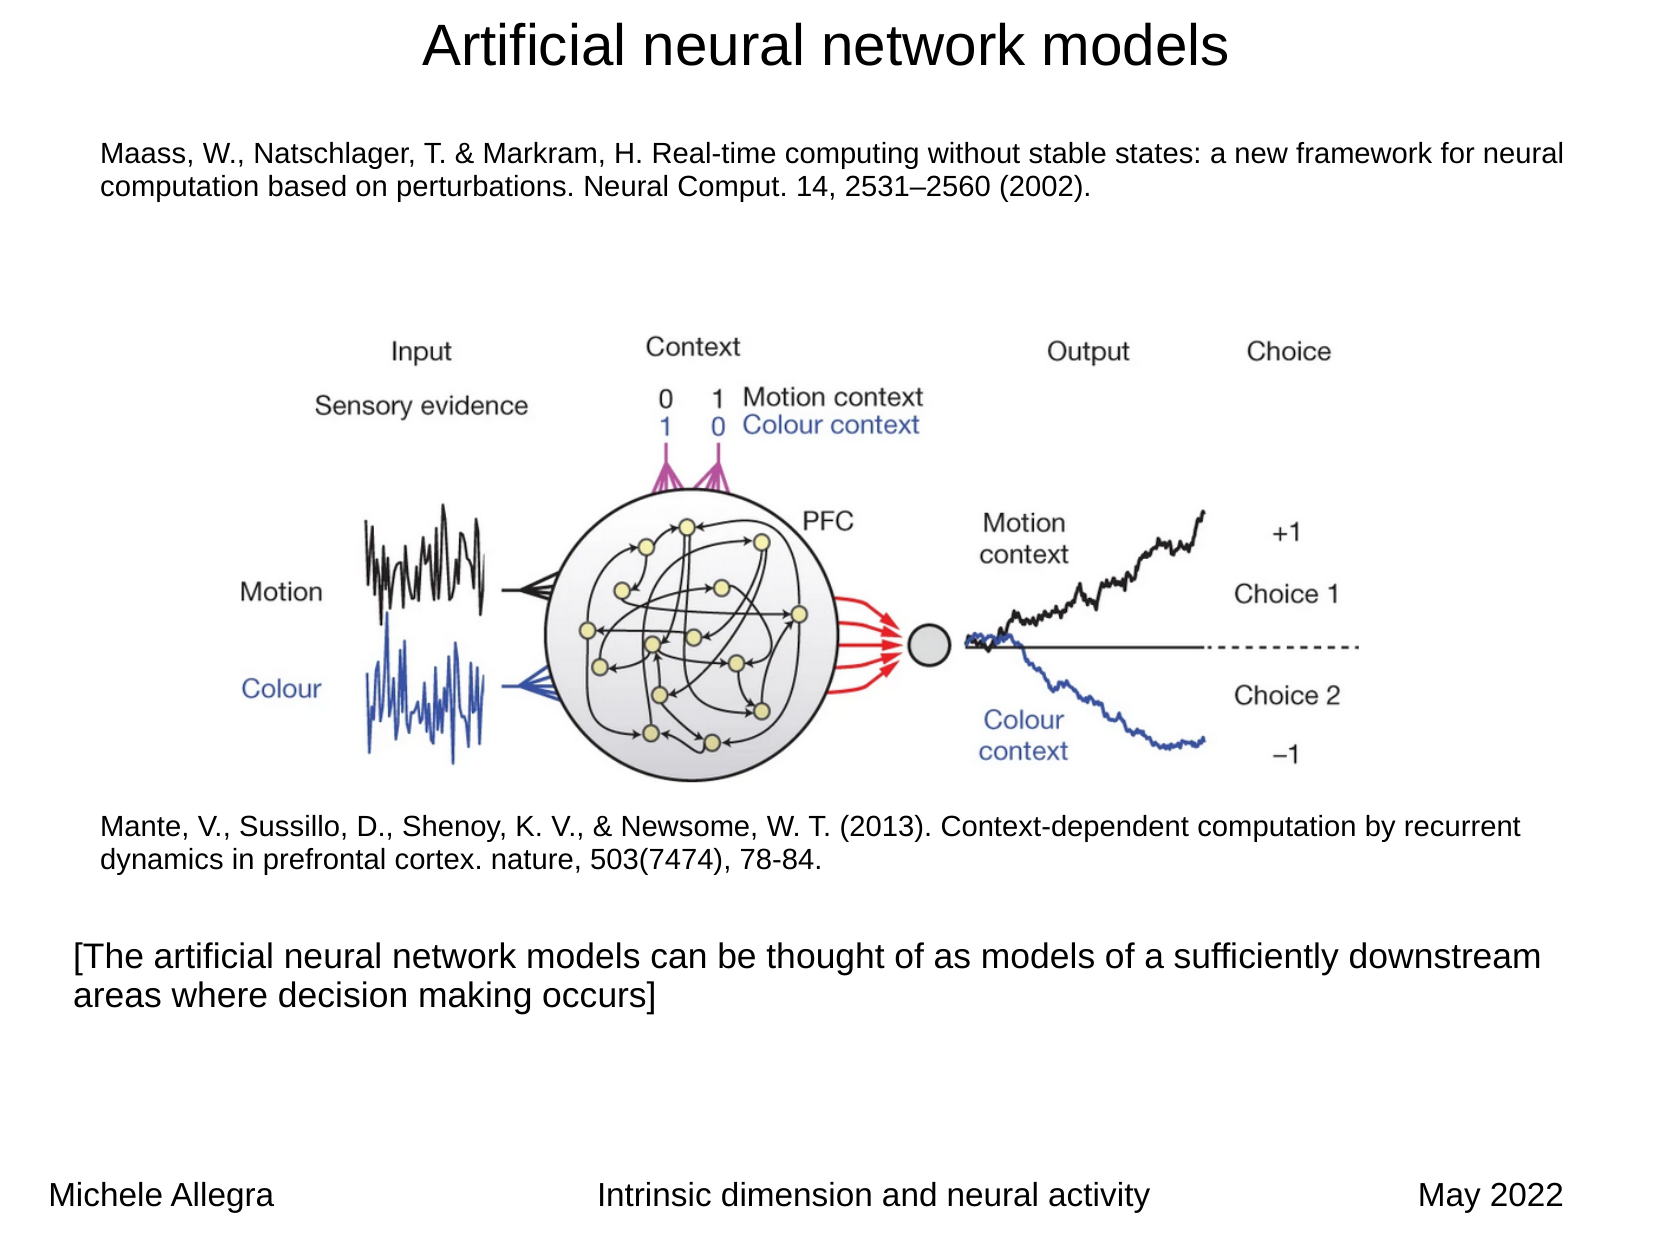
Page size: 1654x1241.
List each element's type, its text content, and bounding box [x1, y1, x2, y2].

text_box Mante, V., Sussillo, D., Shenoy, K. V., & Newsome, W. T. (2013). Context-dependent computation by recurrent dynamics in prefrontal cortex. nature, 503(7474), 78-84. [85, 755, 1582, 928]
title Artificial neural network models [82, 0, 1571, 96]
picture [113, 305, 1431, 755]
text_box [The artificial neural network models can be thought of as models of a sufficiently downstream areas where decision making occurs] [58, 928, 1604, 1037]
text_box Michele Allegra Intrinsic dimension and neural activity May 2022 [33, 1168, 1603, 1221]
text_box Maass, W., Natschlager, T. & Markram, H. Real-time computing without stable states: a new framework for neural computation based on perturbations. Neural Comput. 14, 2531–2560 (2002). [85, 129, 1582, 336]
